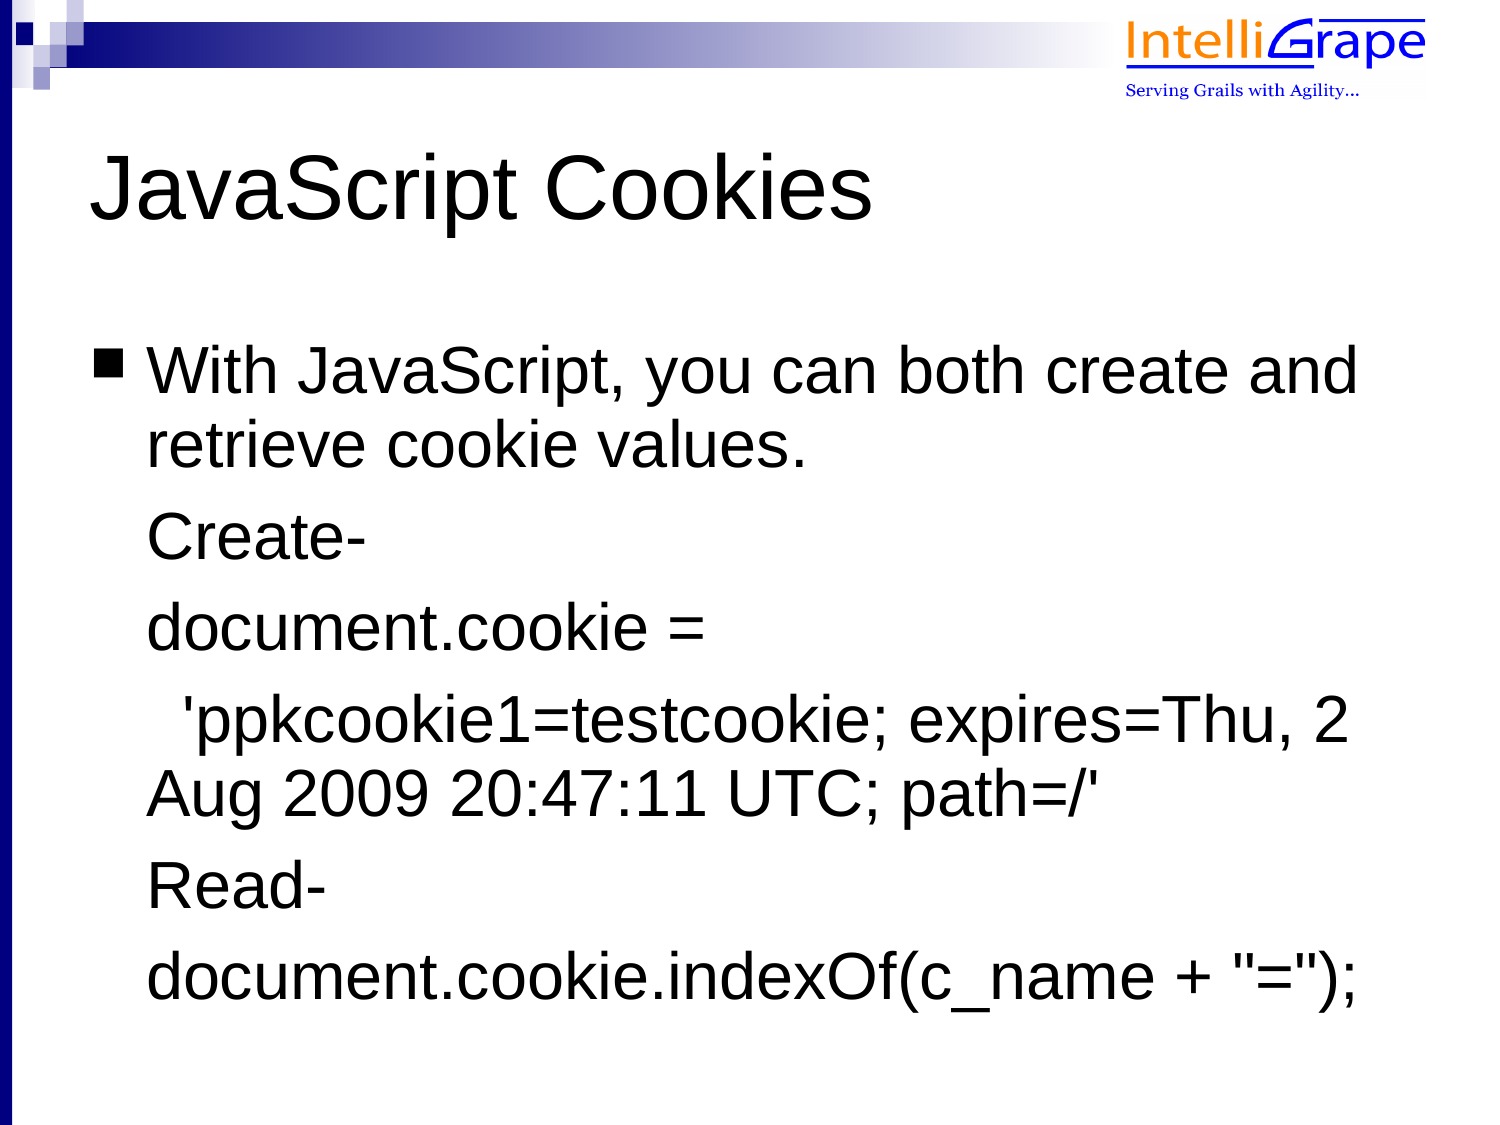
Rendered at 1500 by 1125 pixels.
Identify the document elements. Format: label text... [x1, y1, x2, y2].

picture [1125, 12, 1425, 74]
list With JavaScript, you can both create and retrieve cookie values. Create- document.cookie = 'ppkcookie1=testcookie; expires=Thu, 2 Aug 2009 20:47:11 UTC; path=/' Read- document.cookie.indexOf(c_name + "="); [75, 324, 1426, 1068]
title JavaScript Cookies [75, 74, 1426, 301]
